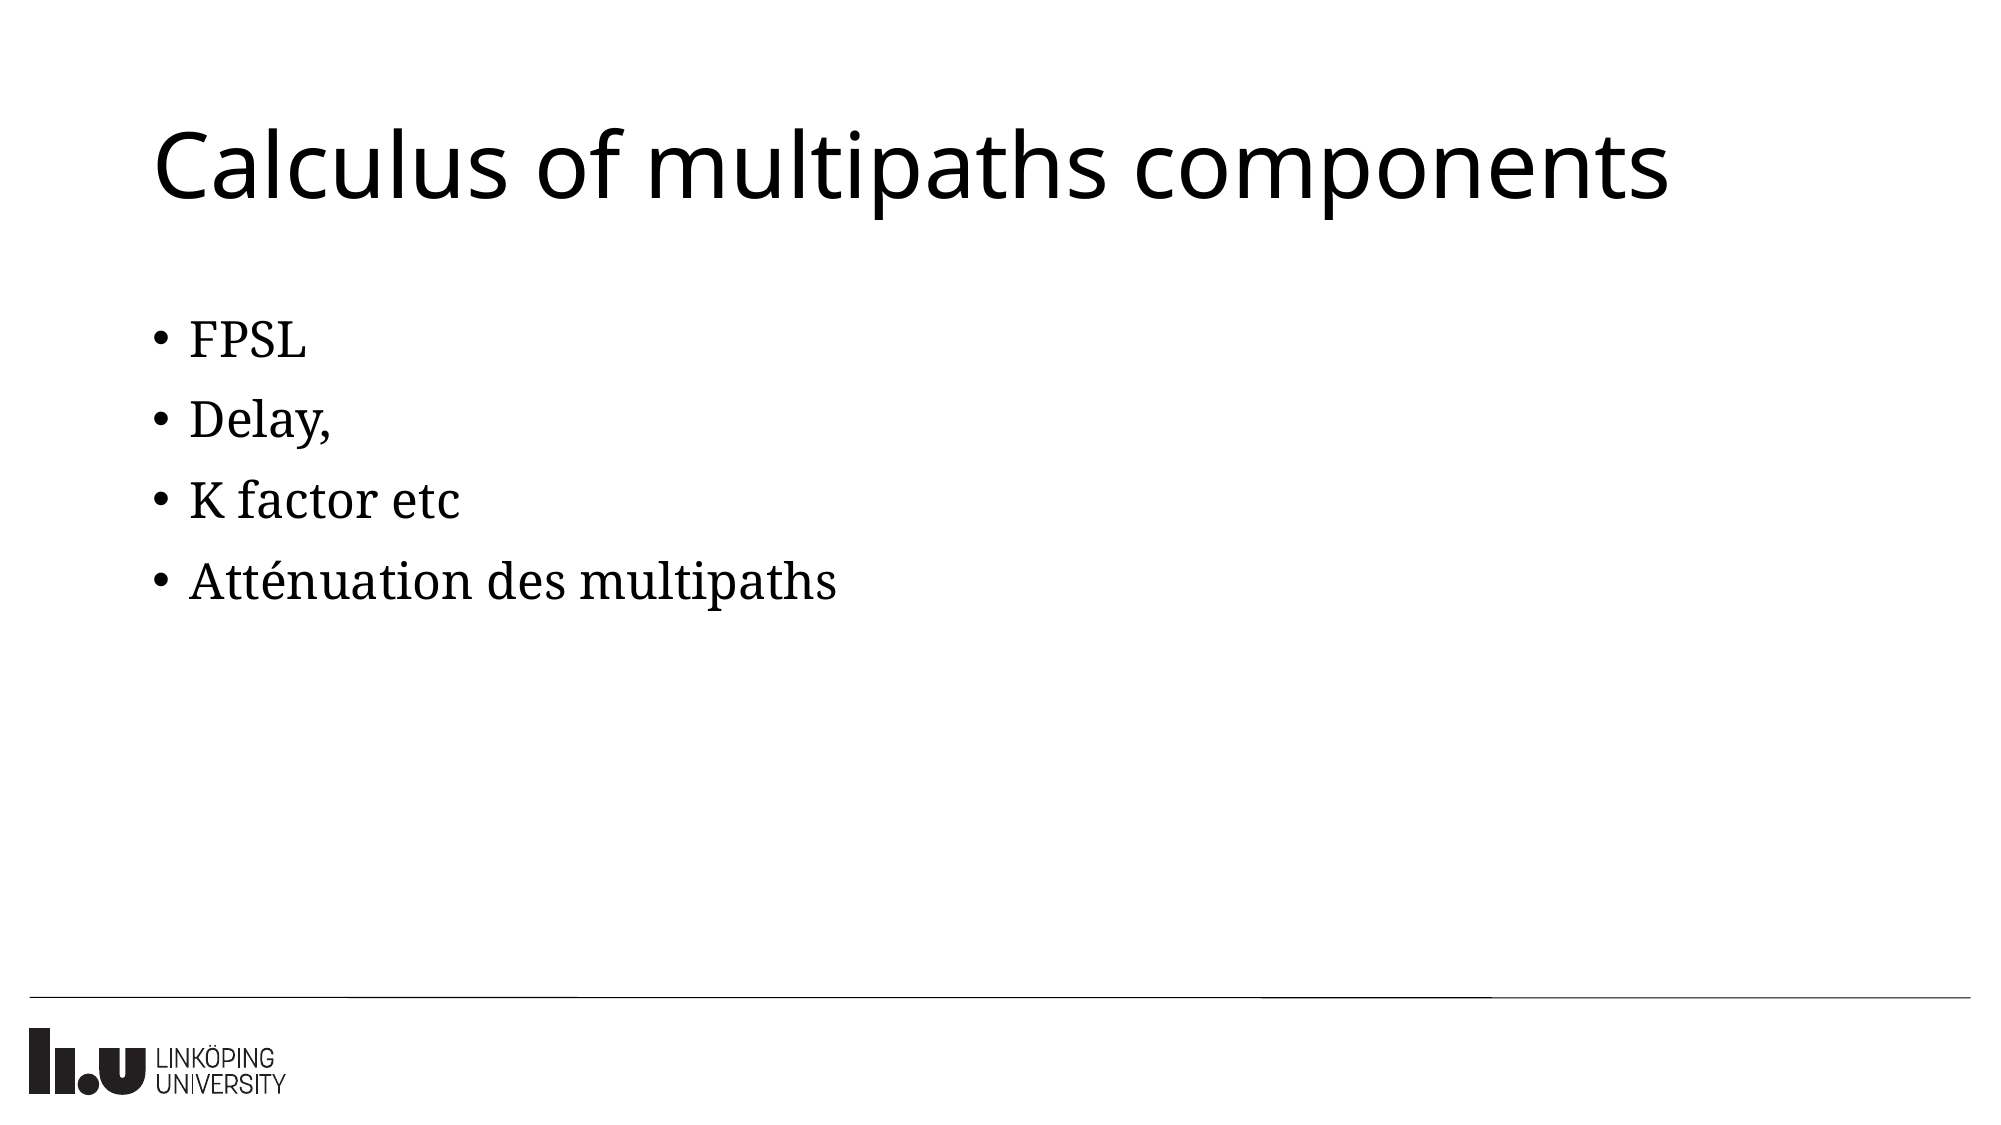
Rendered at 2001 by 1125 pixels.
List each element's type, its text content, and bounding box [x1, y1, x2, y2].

list FPSL Delay, K factor etc Atténuation des multipaths [137, 299, 1863, 998]
title Calculus of multipaths components [137, 59, 1863, 278]
